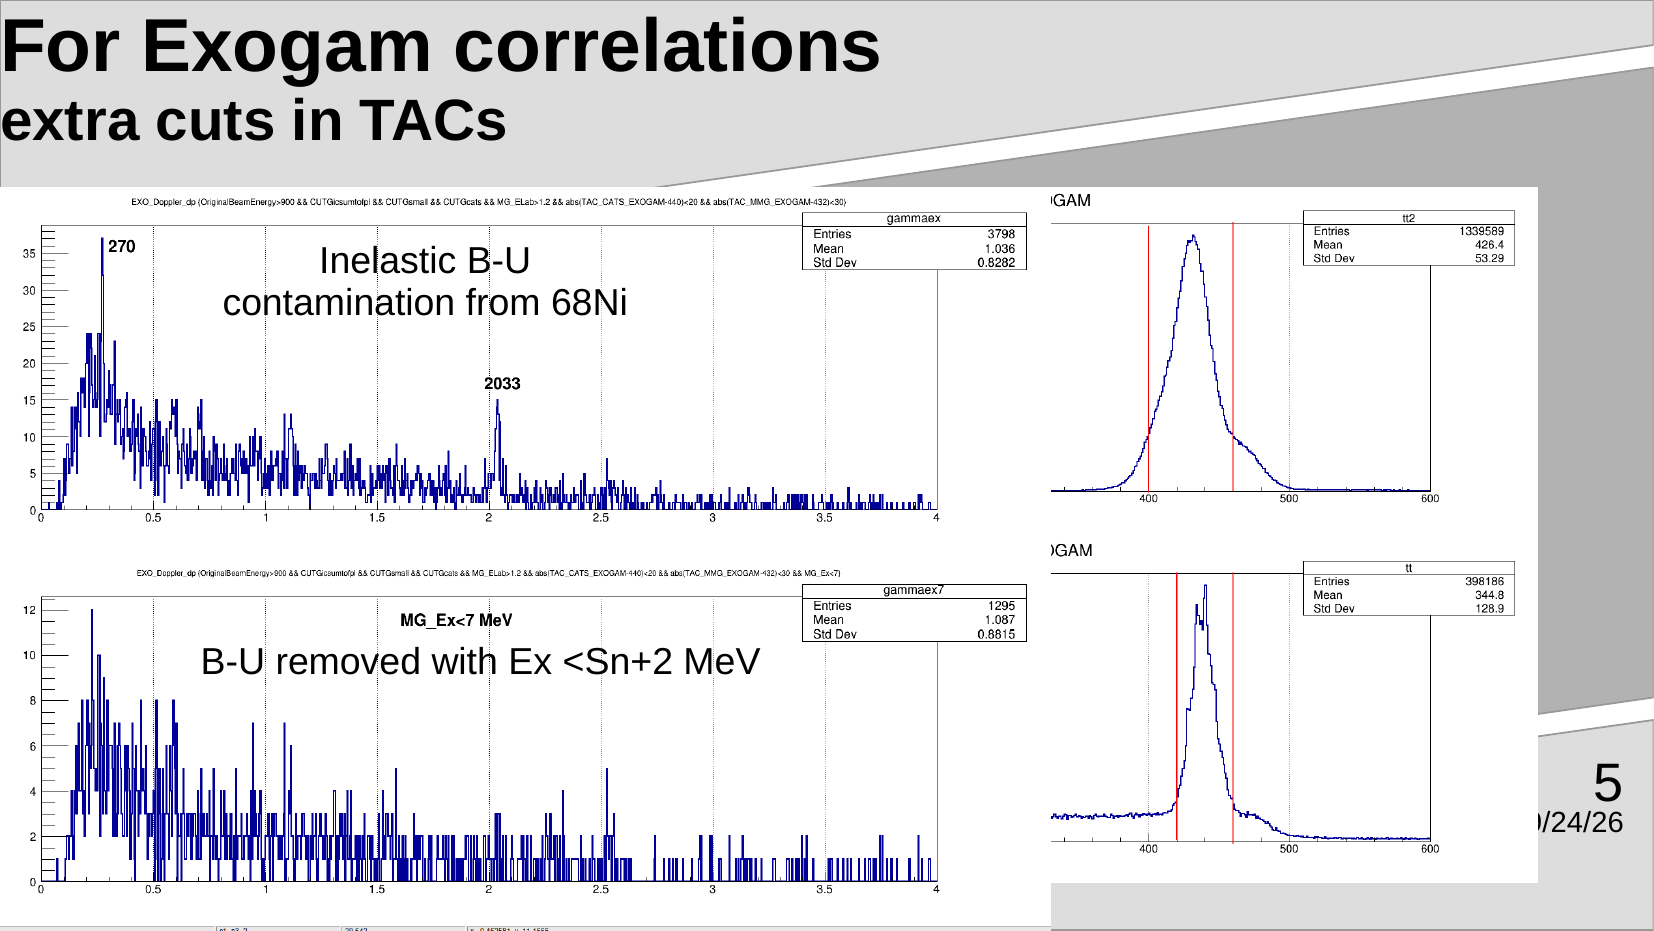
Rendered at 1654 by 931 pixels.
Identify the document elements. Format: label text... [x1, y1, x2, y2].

text_box Inelastic B-U contamination from 68Ni [184, 232, 666, 332]
picture [0, 187, 1538, 931]
title For Exogam correlations extra cuts in TACs [0, 0, 1477, 157]
text_box B-U removed with Ex <Sn+2 MeV [184, 633, 777, 733]
